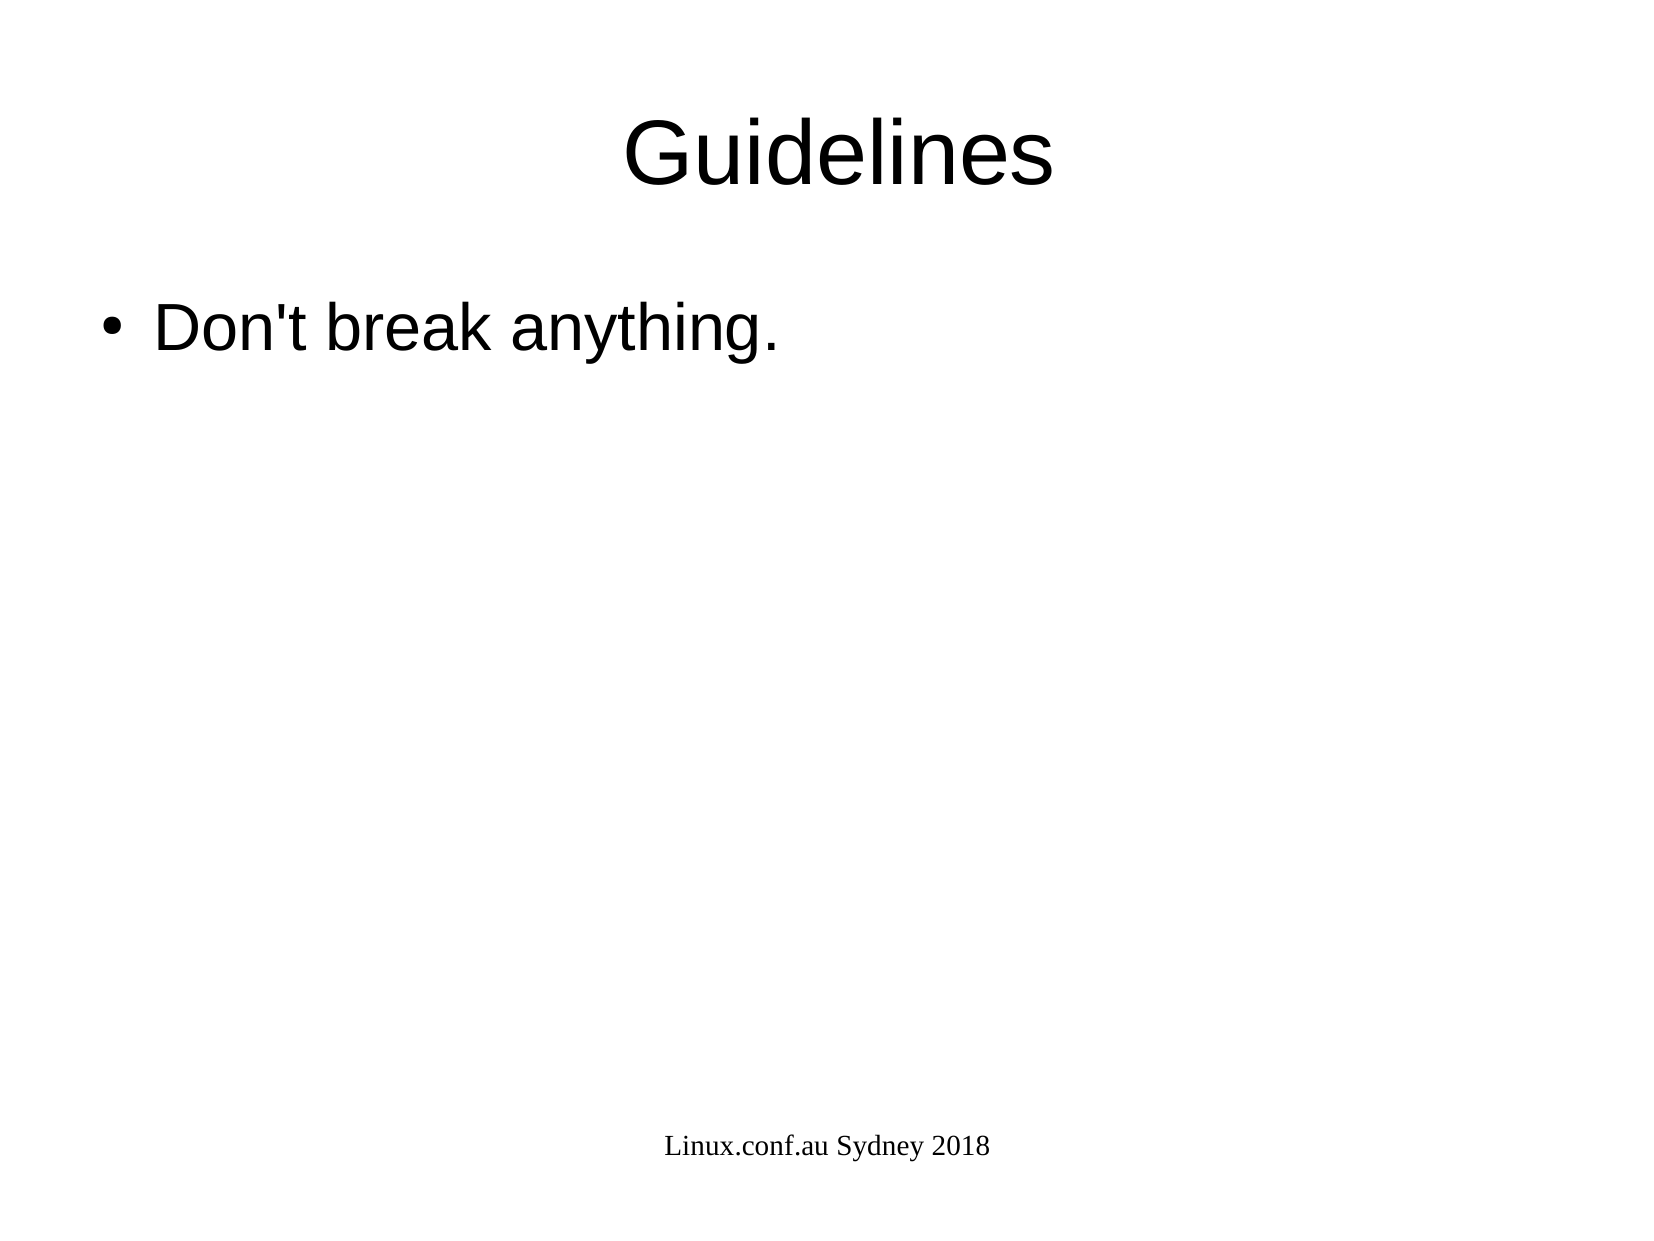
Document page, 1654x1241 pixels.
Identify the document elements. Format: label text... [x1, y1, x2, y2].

title Guidelines [82, 49, 1571, 257]
list Don't break anything. [82, 290, 1571, 1010]
